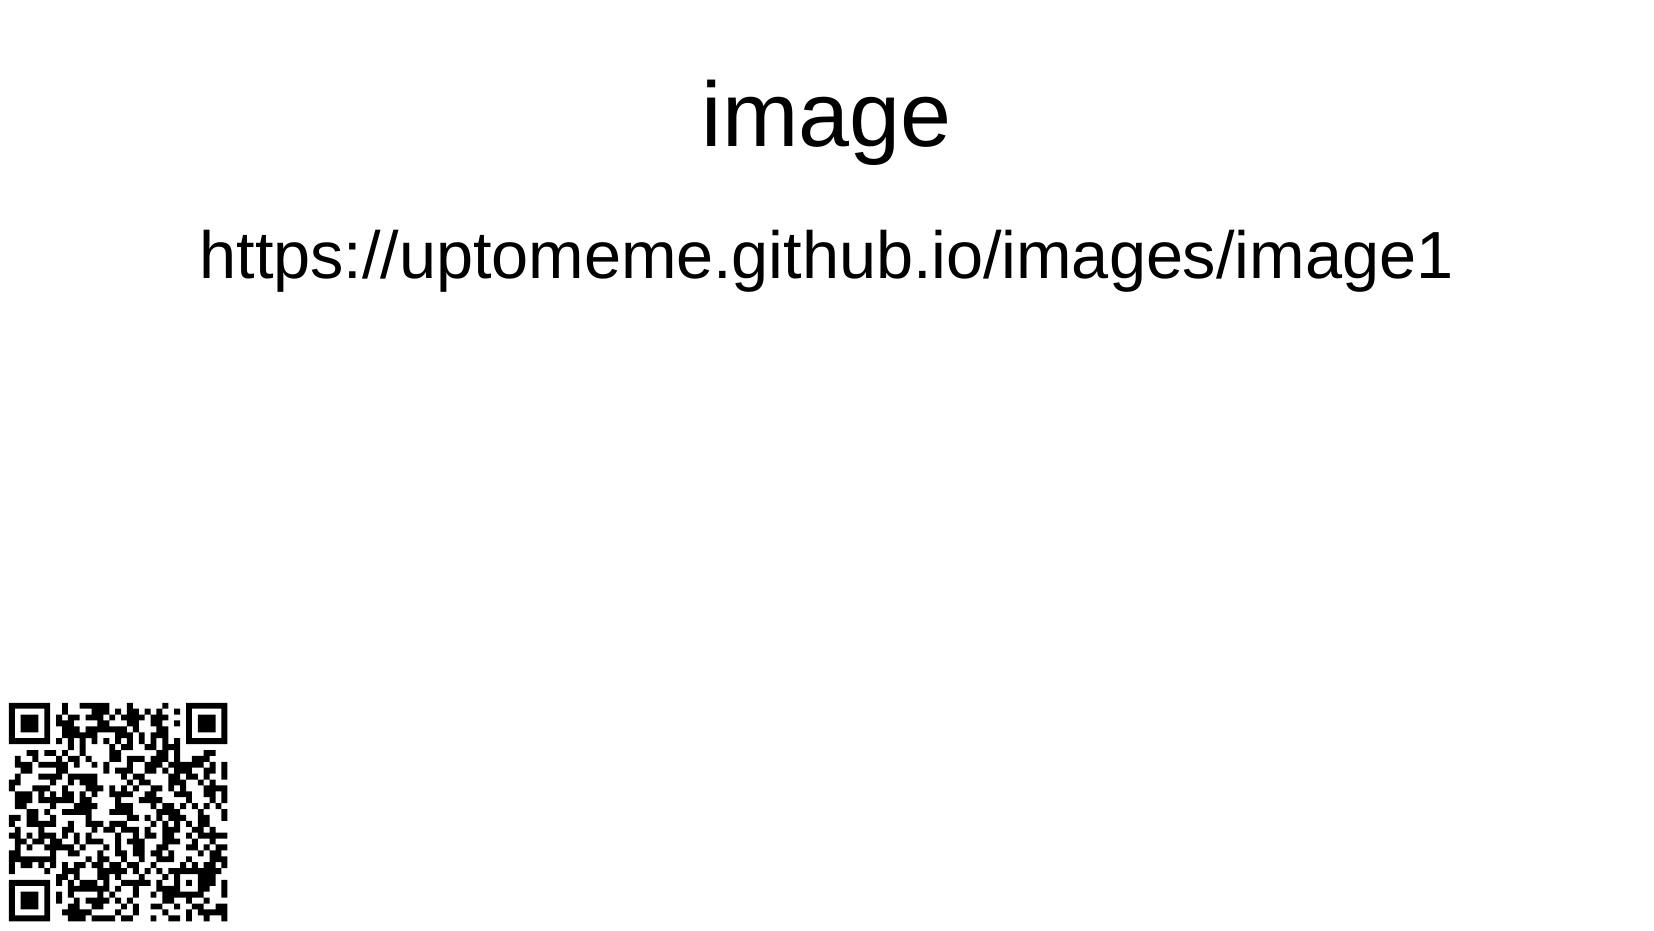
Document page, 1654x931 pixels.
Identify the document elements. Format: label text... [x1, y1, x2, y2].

title image [82, 37, 1571, 193]
picture [0, 693, 237, 931]
list https://uptomeme.github.io/images/image1 [82, 217, 1571, 758]
